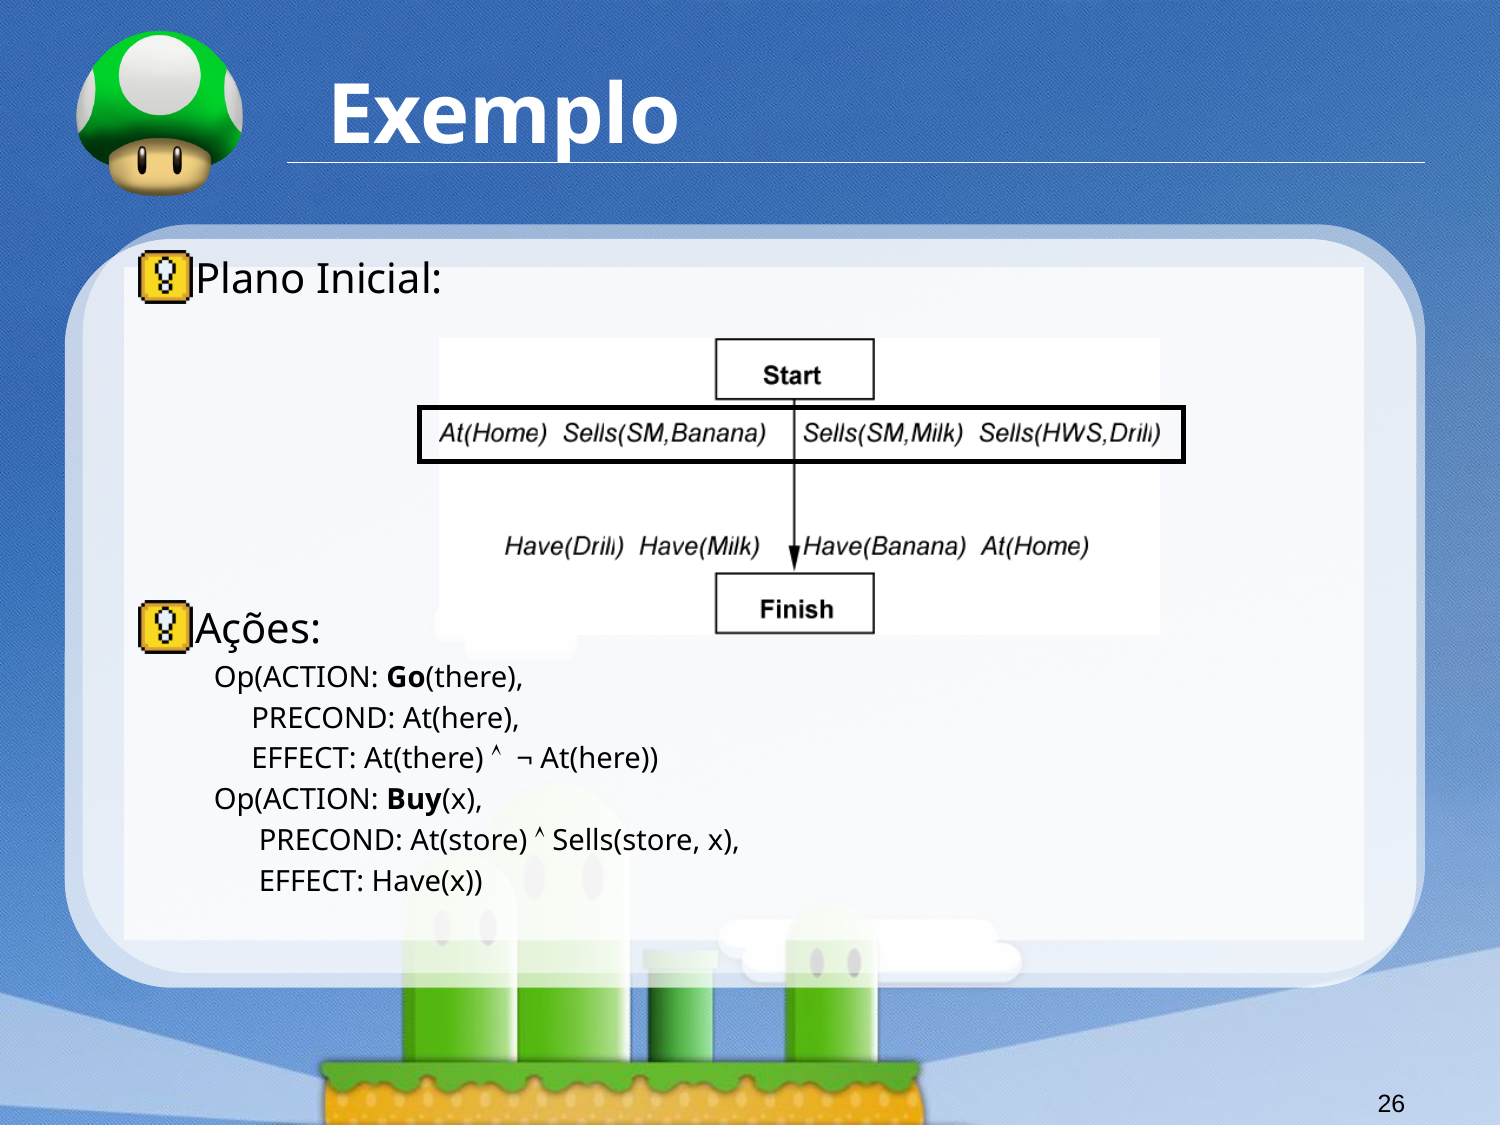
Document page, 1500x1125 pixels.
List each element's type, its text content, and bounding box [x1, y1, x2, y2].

slide_number <número> [1362, 1050, 1500, 1125]
picture [0, 0, 1500, 1125]
title Exemplo [312, 37, 1425, 183]
list Plano Inicial: Ações: Op(ACTION: Go(there), PRECOND: At(here), EFFECT: At(there)  ¬ At(here)) Op(ACTION: Buy(x), PRECOND: At(store)  Sells(store, x), EFFECT: Have(x)) [123, 267, 1365, 941]
